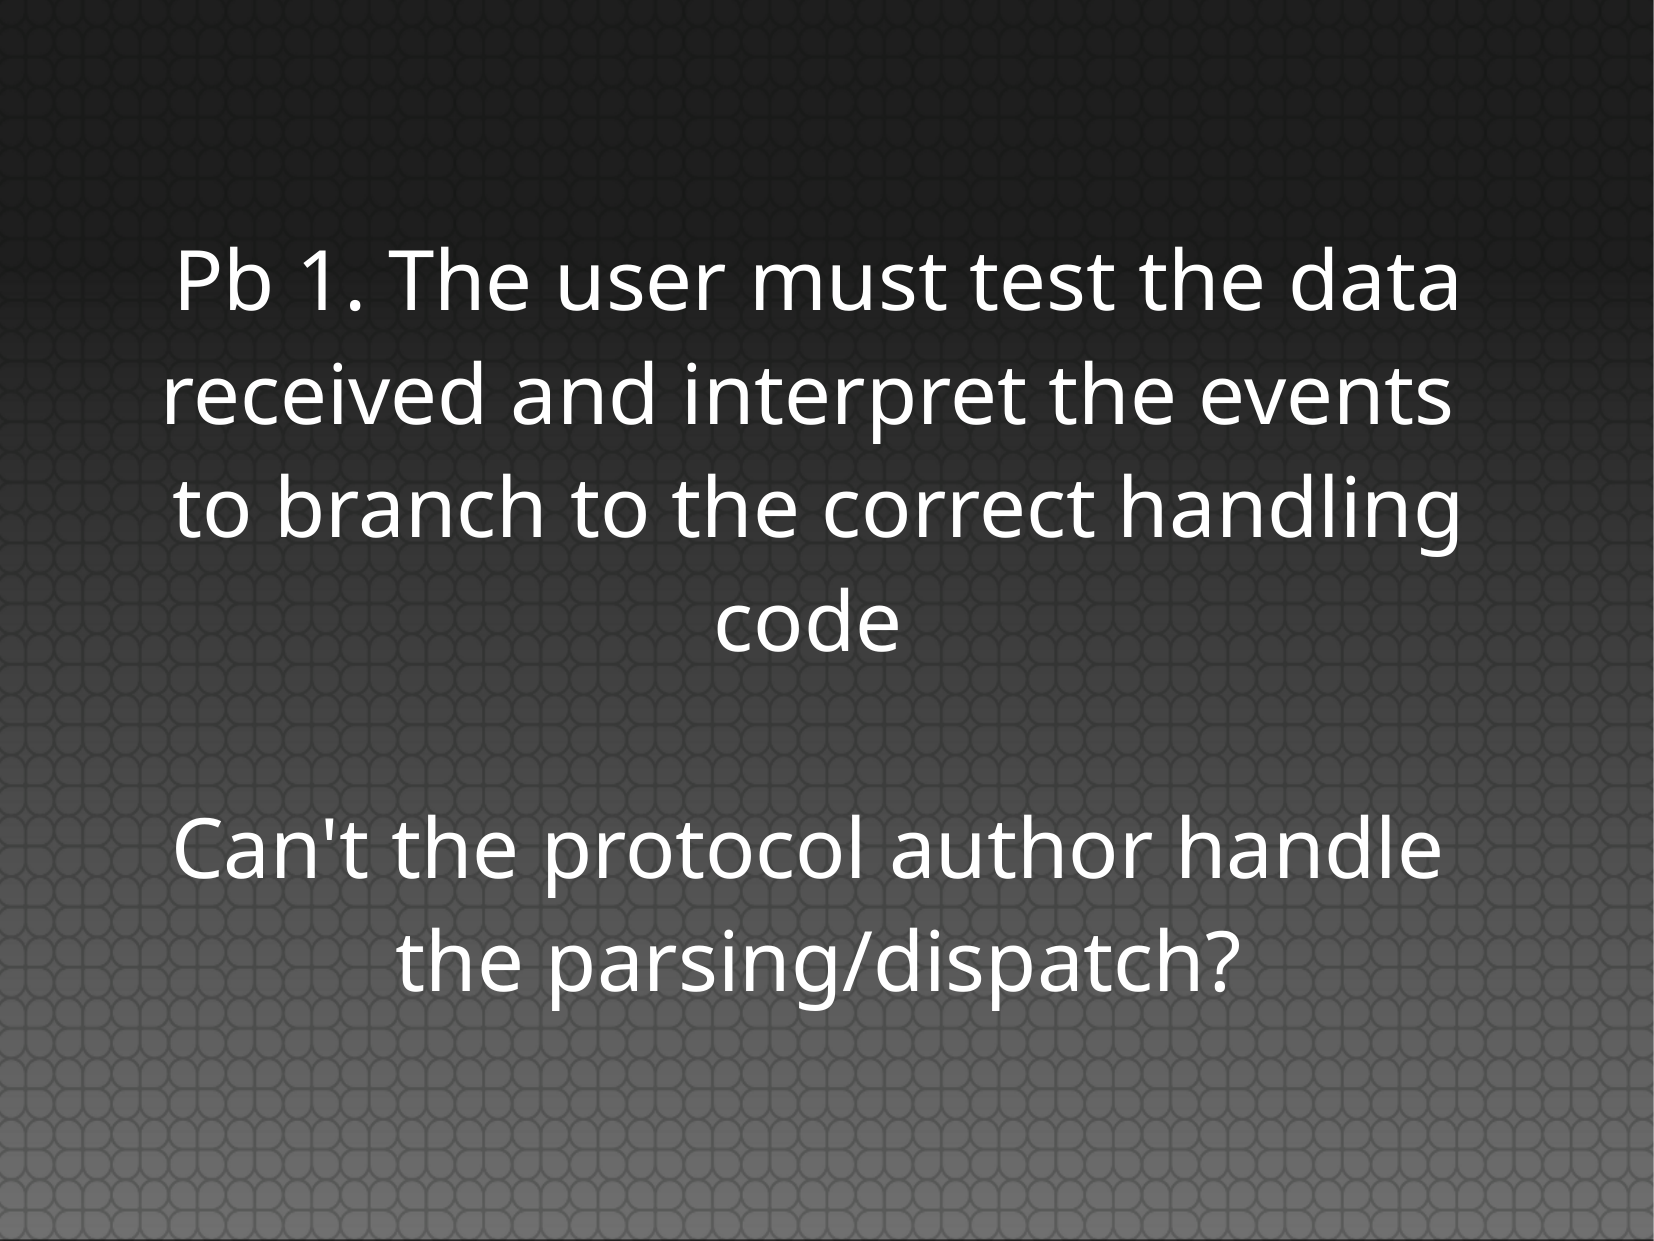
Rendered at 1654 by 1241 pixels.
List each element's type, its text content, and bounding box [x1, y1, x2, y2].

title Pb 1. The user must test the data received and interpret the events to branch to the correct handling code Can't the protocol author handle the parsing/dispatch? [75, 339, 1564, 898]
picture [0, 0, 1654, 1241]
